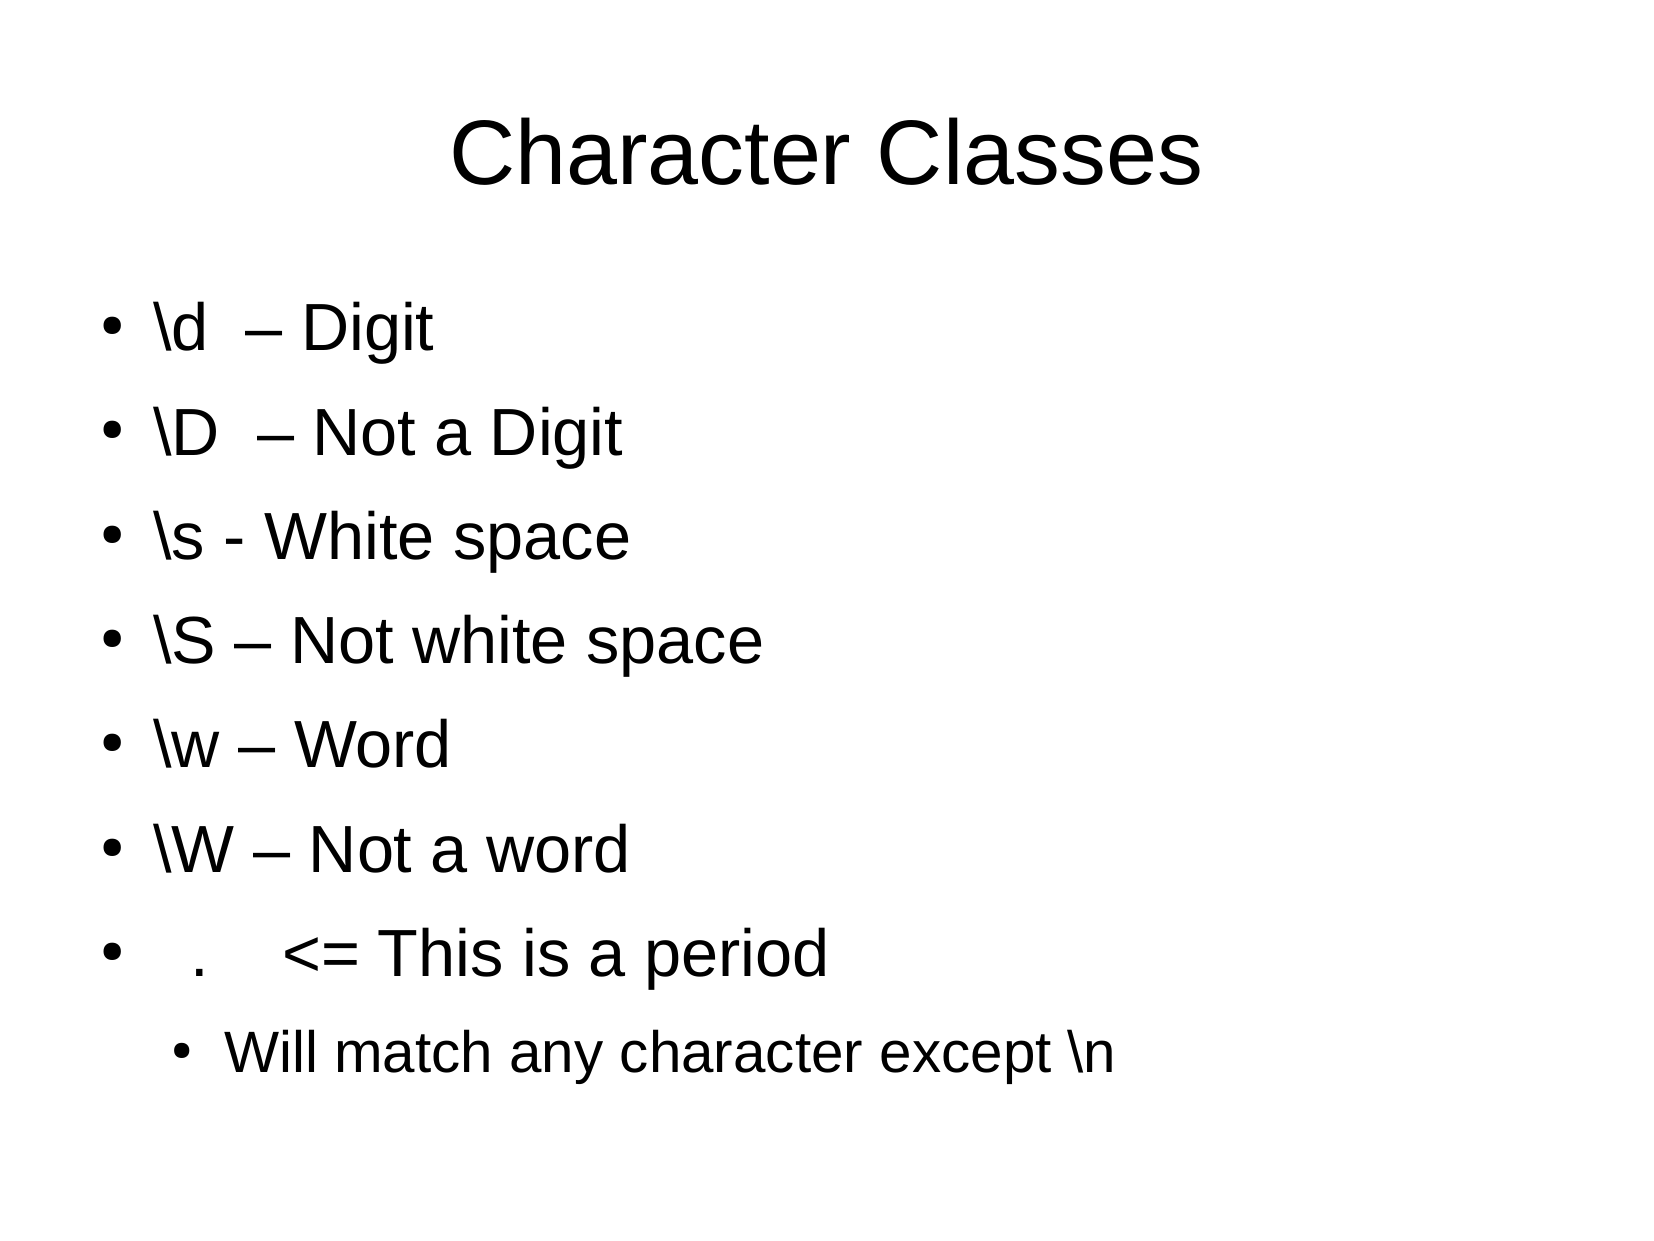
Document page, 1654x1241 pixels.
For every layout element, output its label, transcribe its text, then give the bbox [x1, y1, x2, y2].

title Character Classes [82, 56, 1571, 250]
list \d – Digit \D – Not a Digit \s - White space \S – Not white space \w – Word \W – Not a word . <= This is a period Will match any character except \n [82, 290, 1571, 1094]
